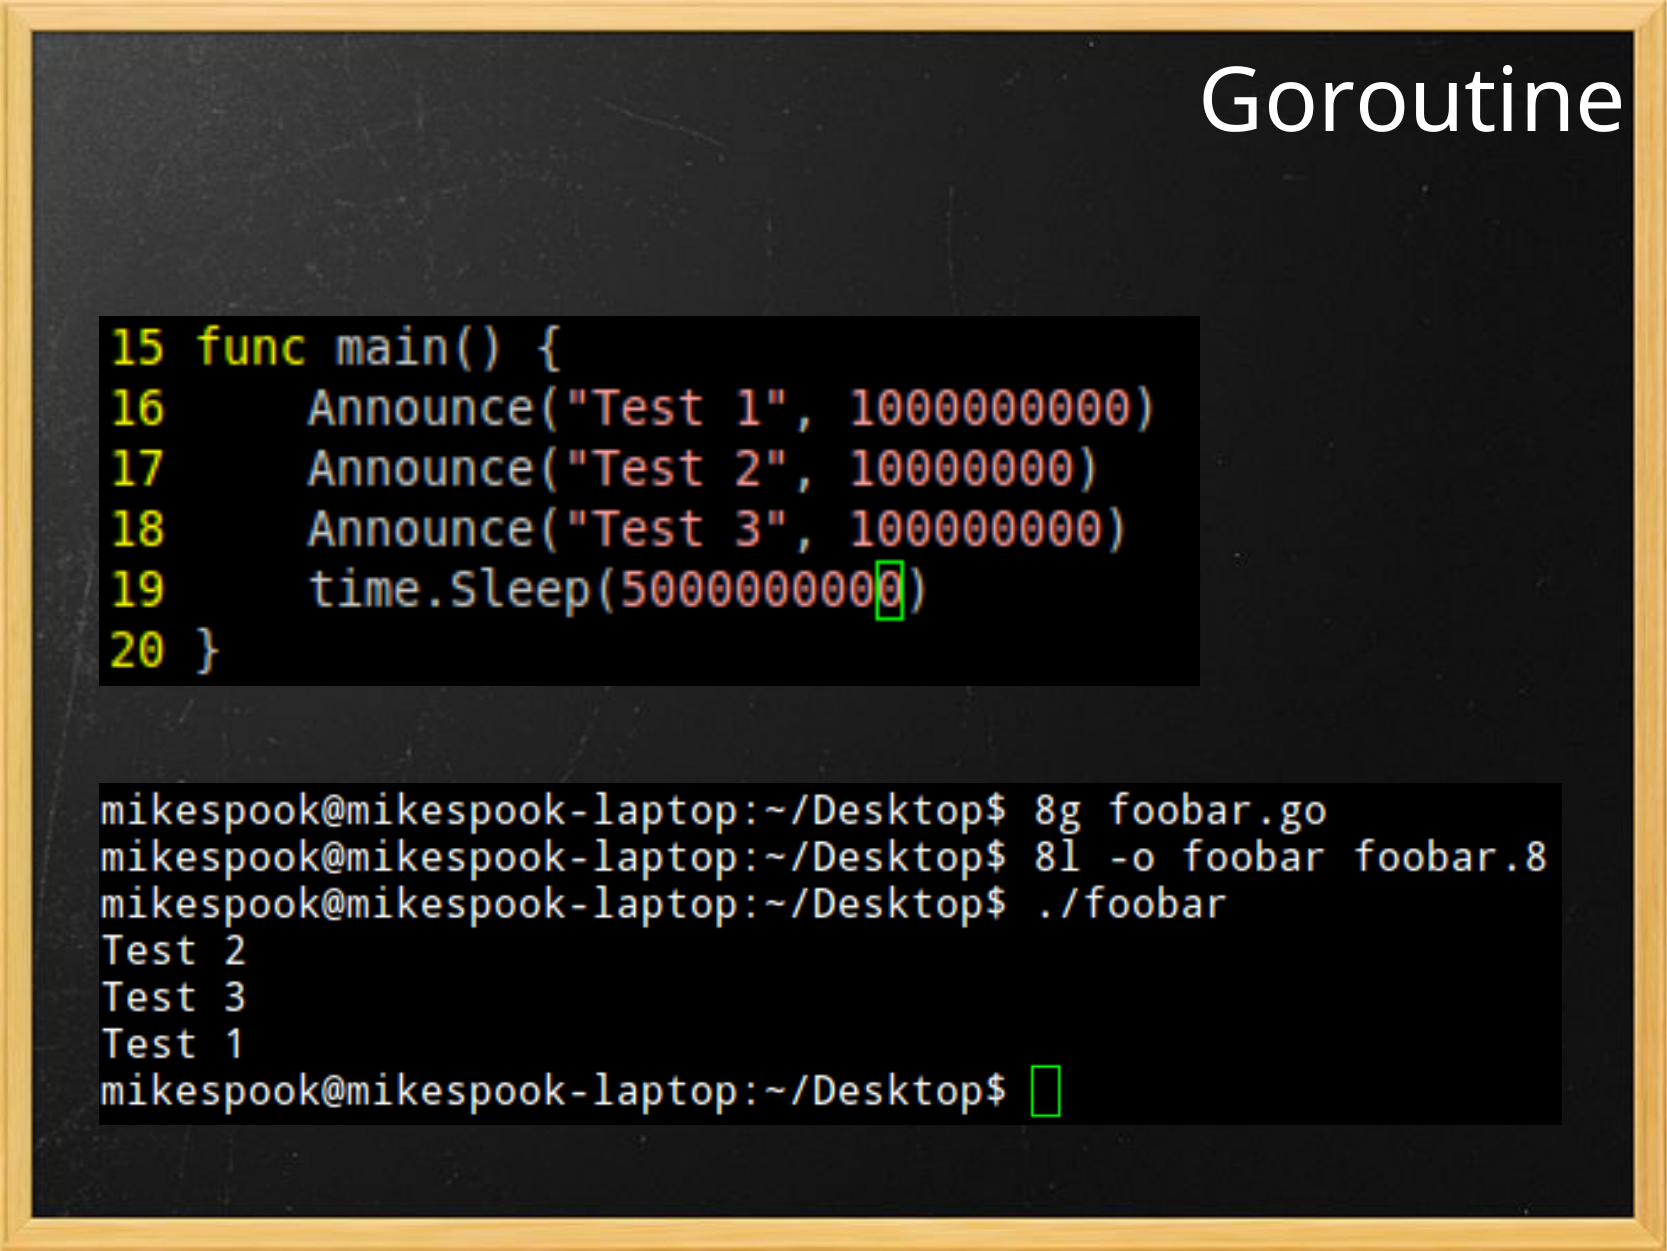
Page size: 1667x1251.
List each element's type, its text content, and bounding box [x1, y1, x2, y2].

picture [0, 0, 1667, 1251]
title Goroutine [40, 50, 1627, 201]
list [40, 300, 1627, 1201]
